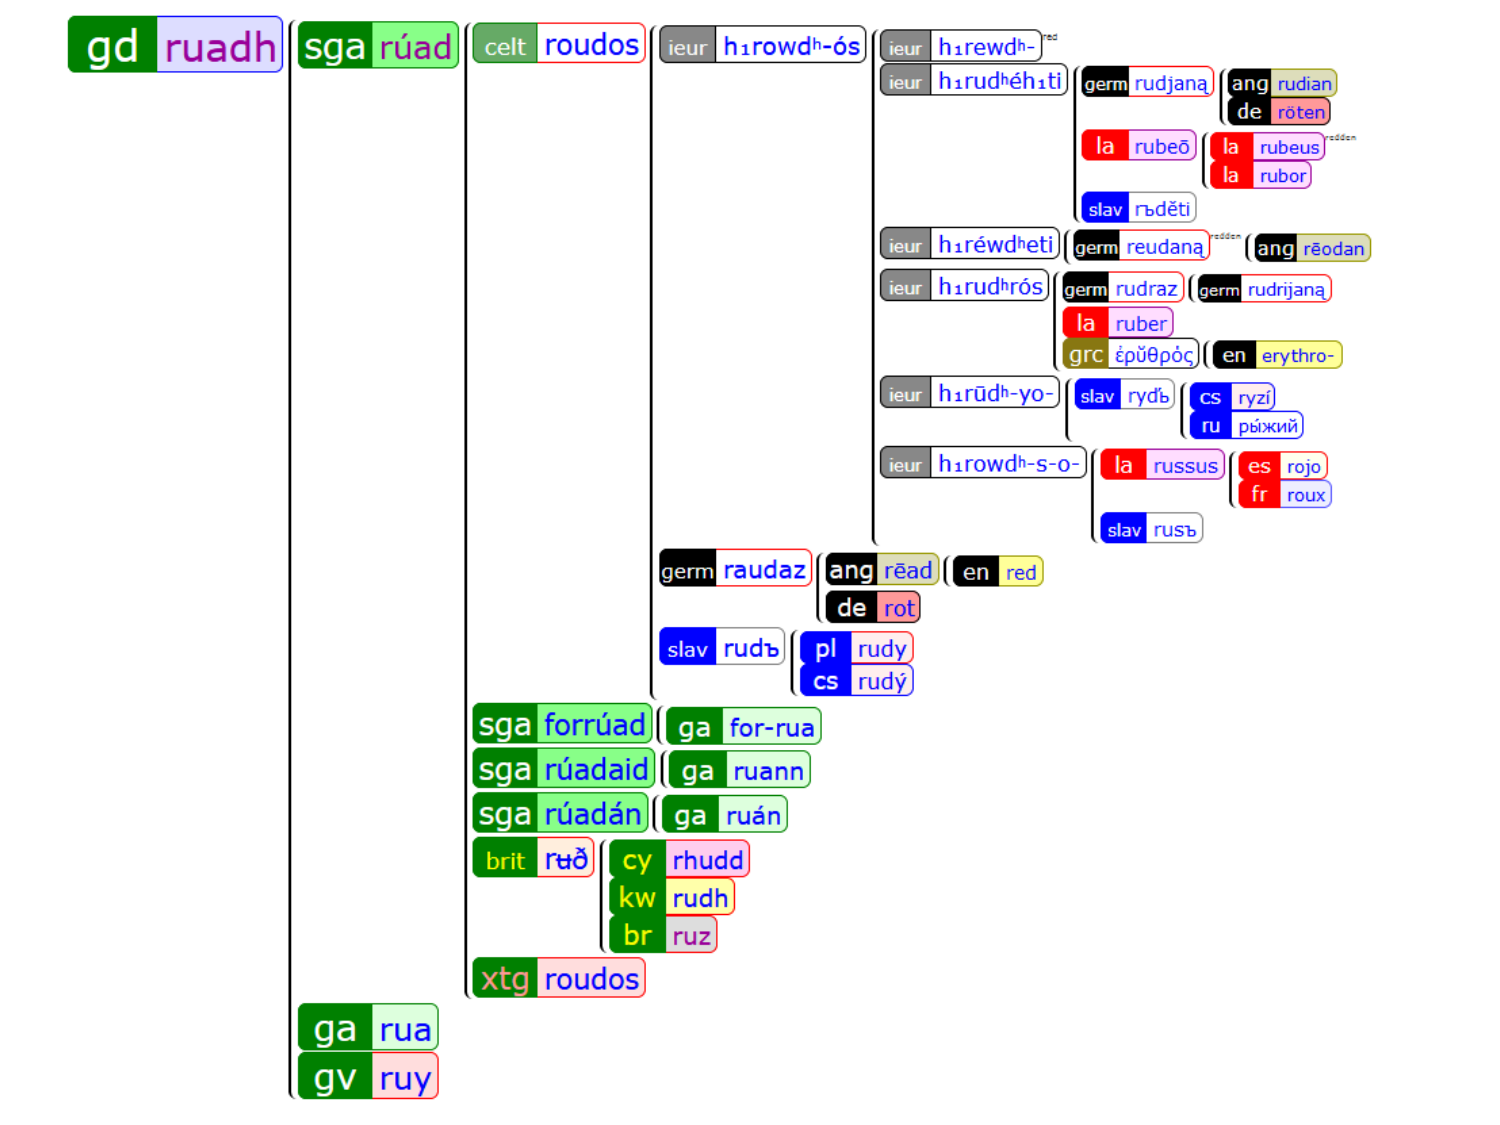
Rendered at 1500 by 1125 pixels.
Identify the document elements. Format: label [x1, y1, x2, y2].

picture [64, 0, 1412, 1125]
